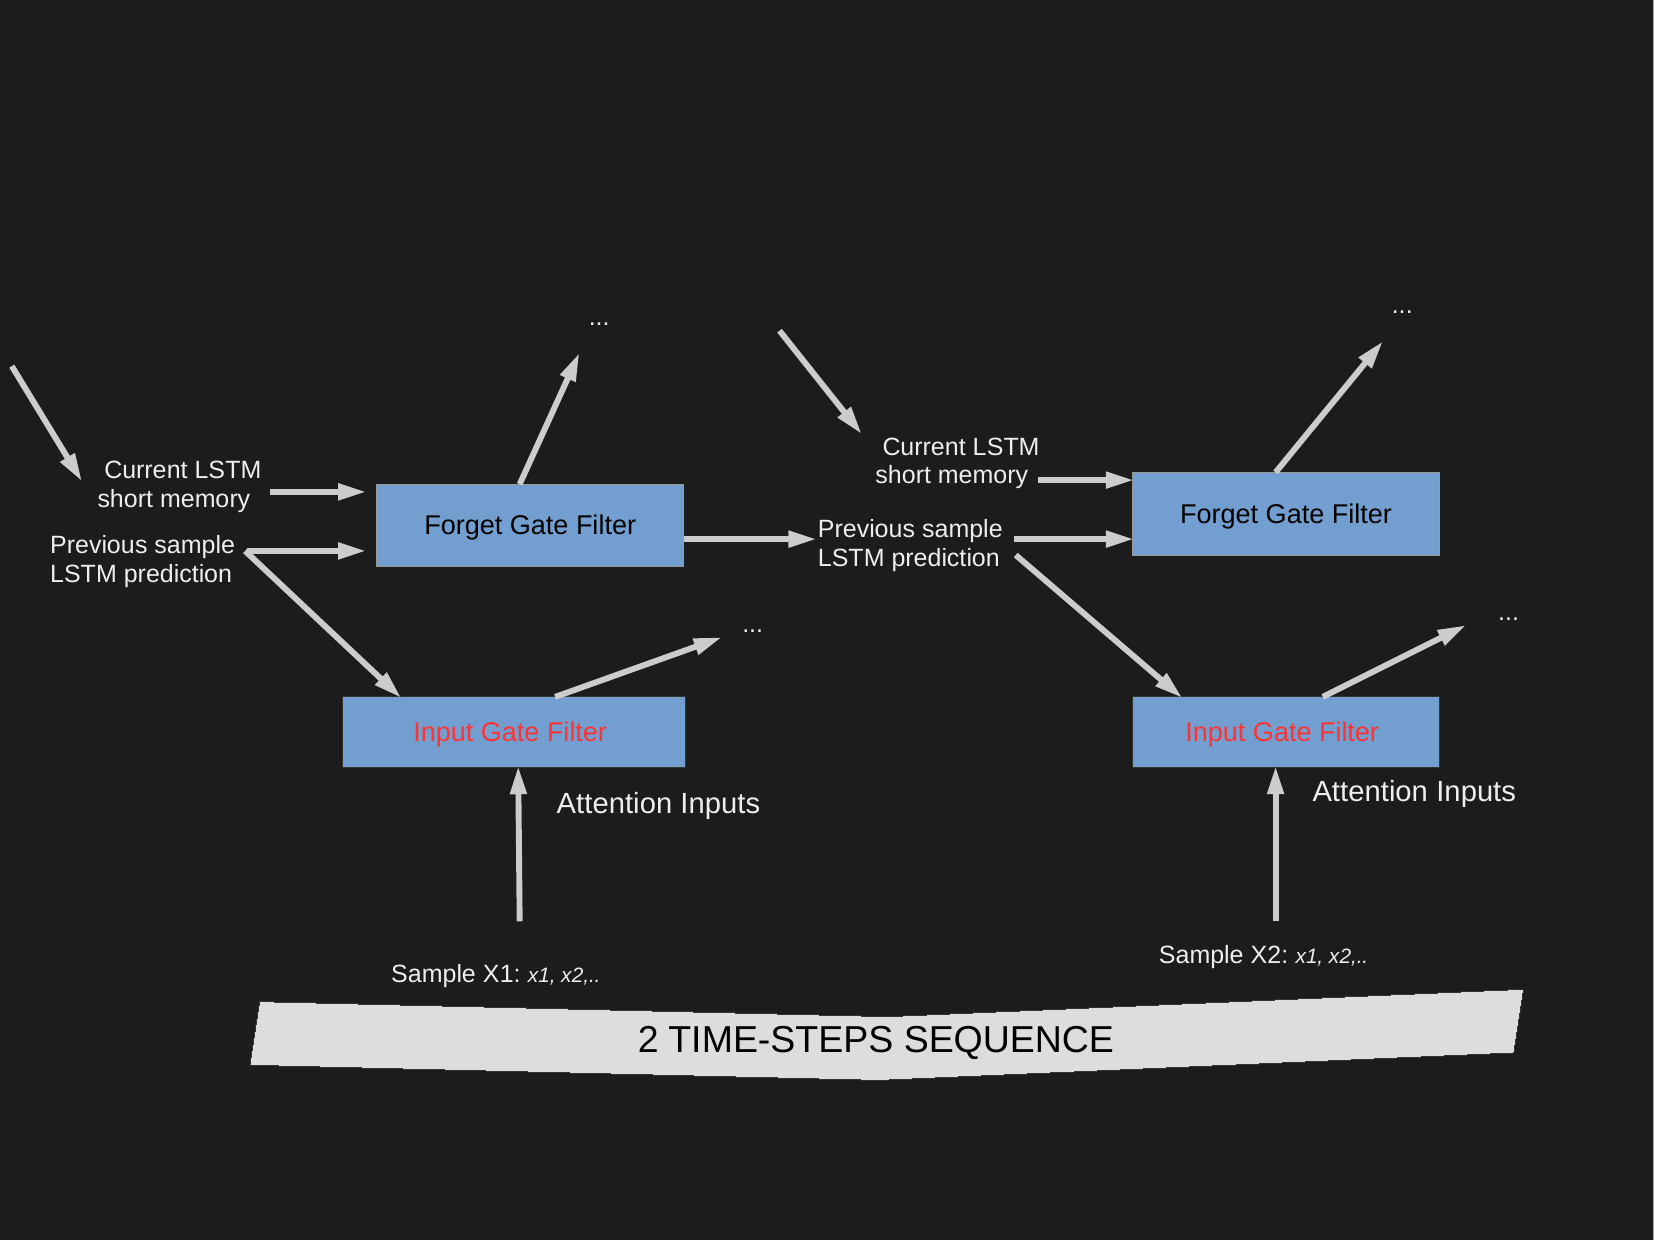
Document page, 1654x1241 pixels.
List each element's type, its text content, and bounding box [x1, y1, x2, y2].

text_box ... [566, 295, 650, 343]
text_box Current LSTM short memory [860, 425, 1097, 497]
text_box Sample X2: x1, x2,.. [1144, 933, 1416, 1032]
text_box Previous sample LSTM prediction [803, 507, 1040, 579]
text_box ... [720, 602, 804, 650]
text_box Input Gate Filter [342, 696, 686, 768]
text_box ... [1476, 590, 1560, 638]
text_box Previous sample LSTM prediction [35, 523, 272, 603]
text_box 2 TIME-STEPS SEQUENCE [623, 1011, 1226, 1111]
text_box Forget Gate Filter [1132, 472, 1440, 556]
text_box Sample X1: x1, x2,.. [376, 952, 649, 1052]
text_box ... [1370, 283, 1453, 331]
text_box [1019, 1005, 1144, 1011]
text_box Attention Inputs [1297, 767, 1534, 827]
text_box Attention Inputs [541, 779, 779, 839]
text_box Forget Gate Filter [376, 484, 684, 567]
text_box Input Gate Filter [1132, 696, 1440, 768]
text_box [1226, 989, 1524, 1066]
text_box [249, 1001, 623, 1075]
text_box Current LSTM short memory [82, 448, 319, 520]
